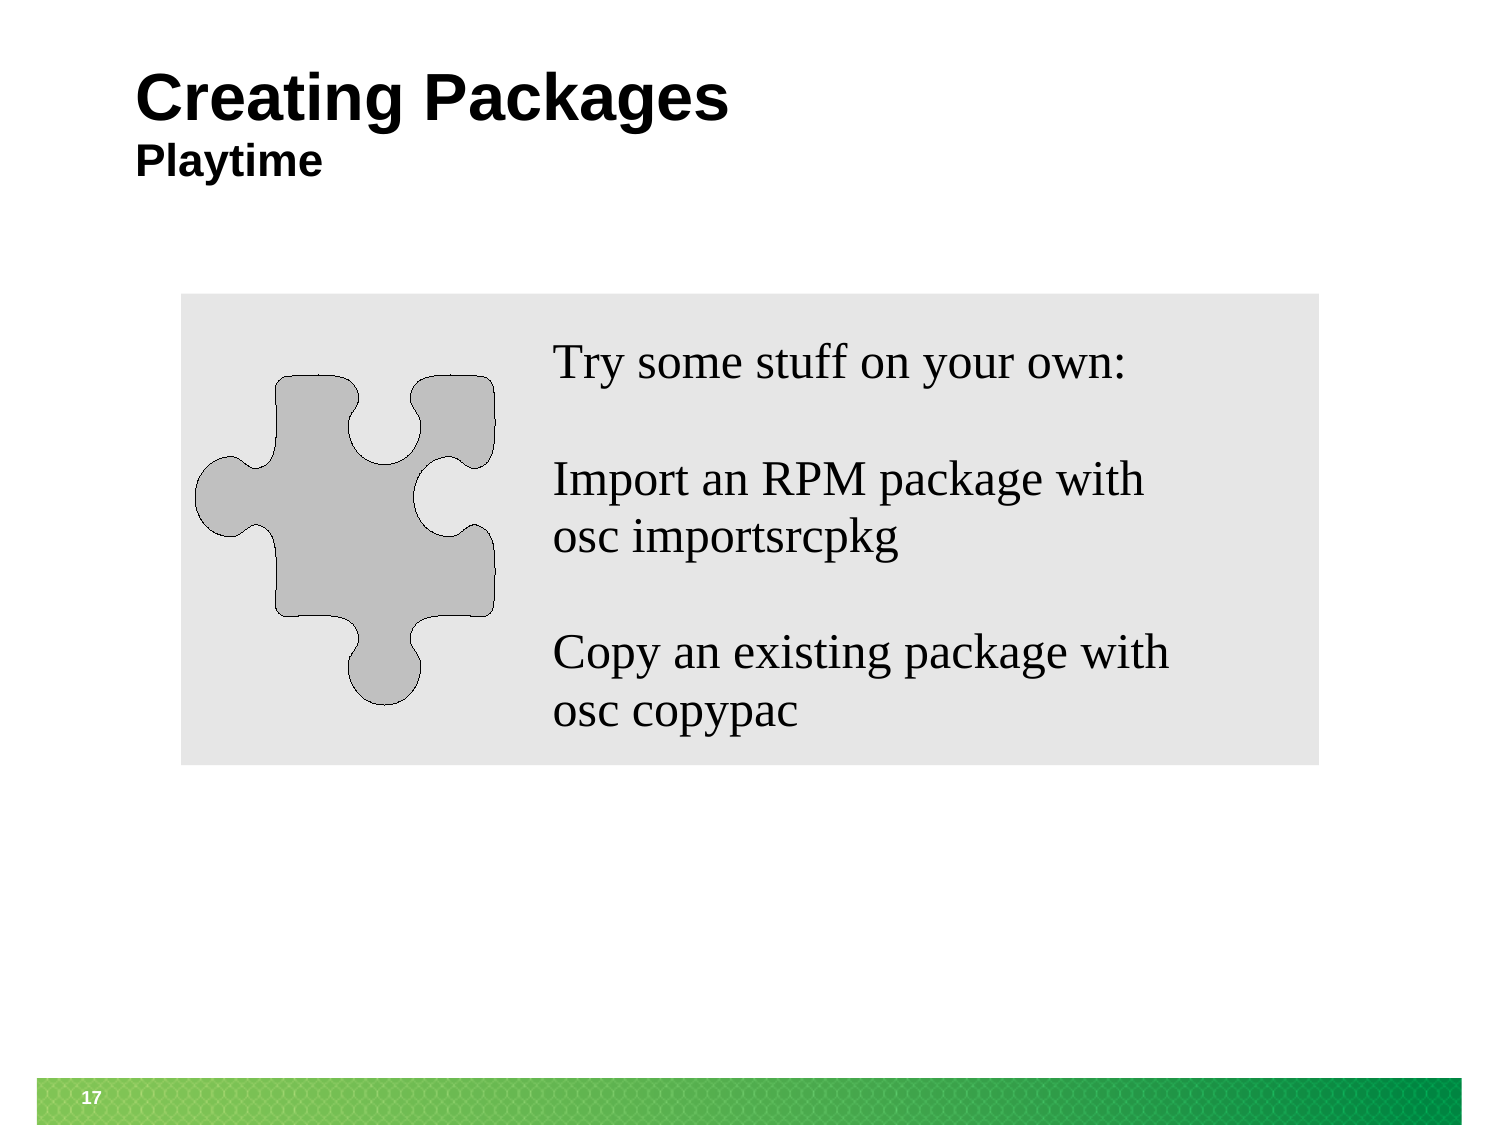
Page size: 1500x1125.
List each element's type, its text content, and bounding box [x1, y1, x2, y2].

text_box Try some stuff on your own: Import an RPM package with osc importsrcpkg Copy an existing package with osc copypac [552, 331, 1171, 736]
title Creating Packages Playtime [135, 41, 1372, 204]
picture [36, 1078, 1462, 1125]
text_box [181, 293, 1319, 766]
